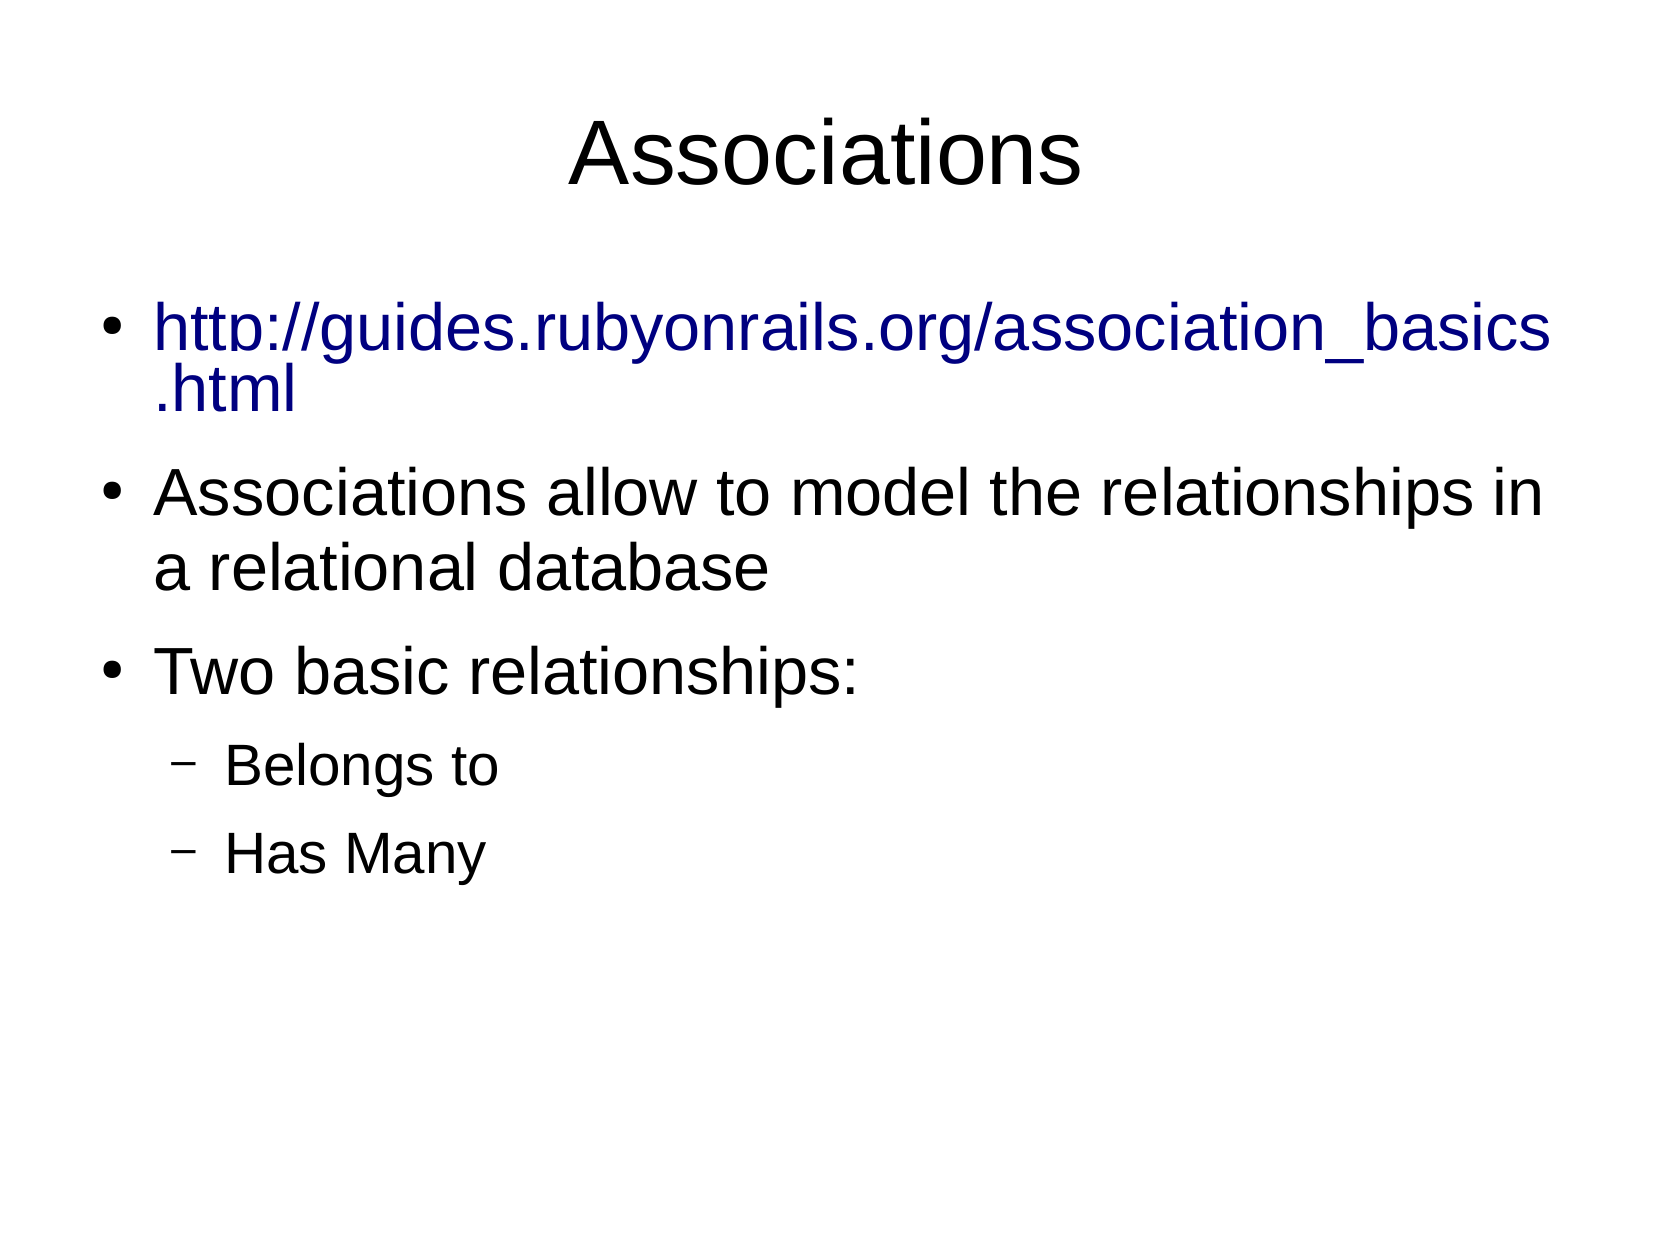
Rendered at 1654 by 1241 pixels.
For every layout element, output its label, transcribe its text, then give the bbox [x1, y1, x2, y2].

list http://guides.rubyonrails.org/association_basics.html Associations allow to model the relationships in a relational database Two basic relationships: Belongs to Has Many [82, 290, 1571, 1010]
title Associations [82, 49, 1571, 257]
